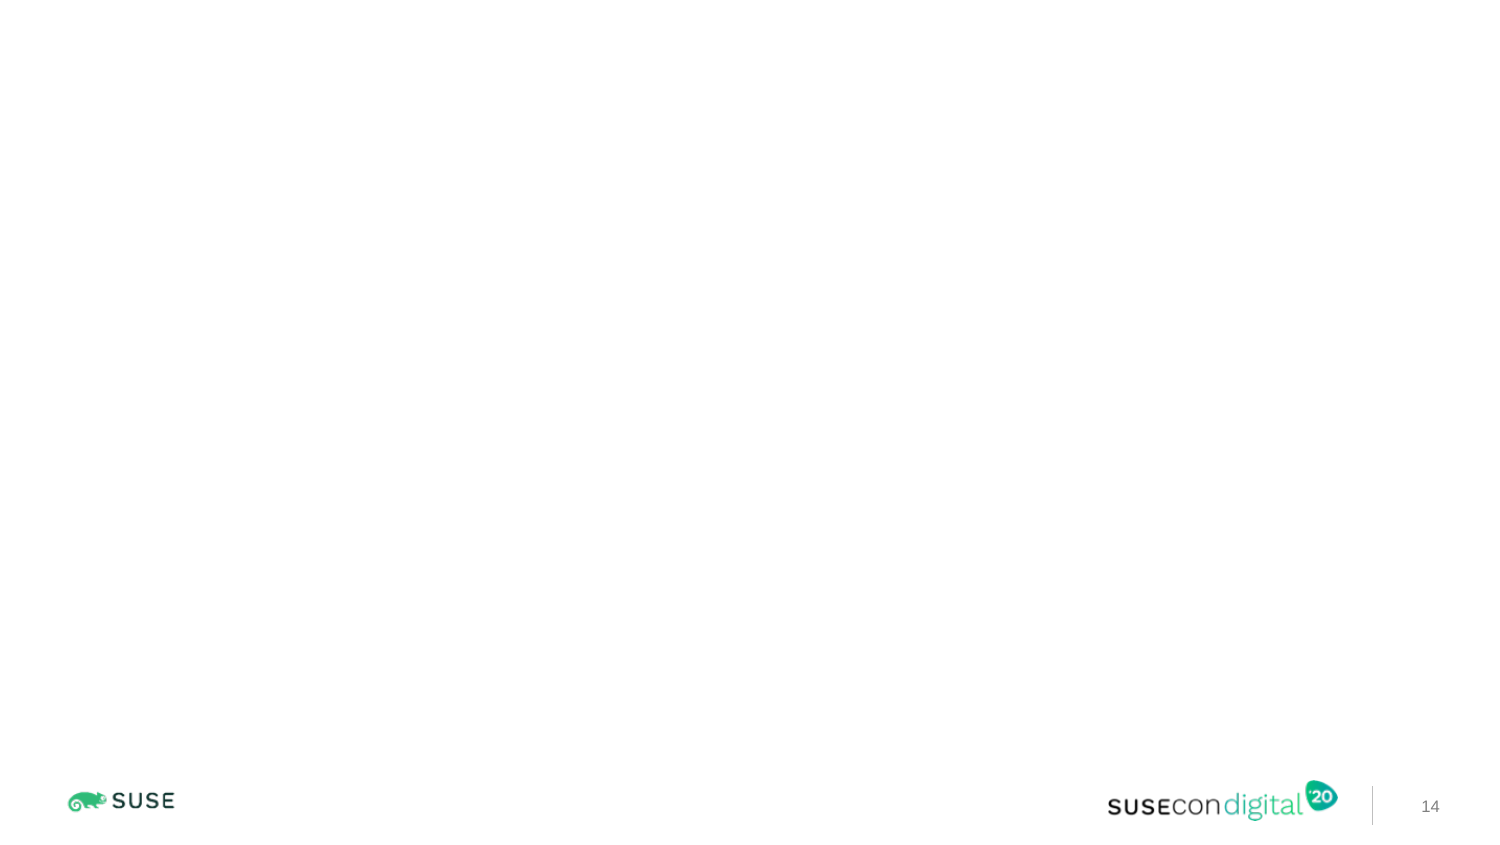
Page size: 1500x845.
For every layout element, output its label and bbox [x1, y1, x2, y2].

picture [53, 777, 189, 824]
picture [1108, 780, 1338, 821]
